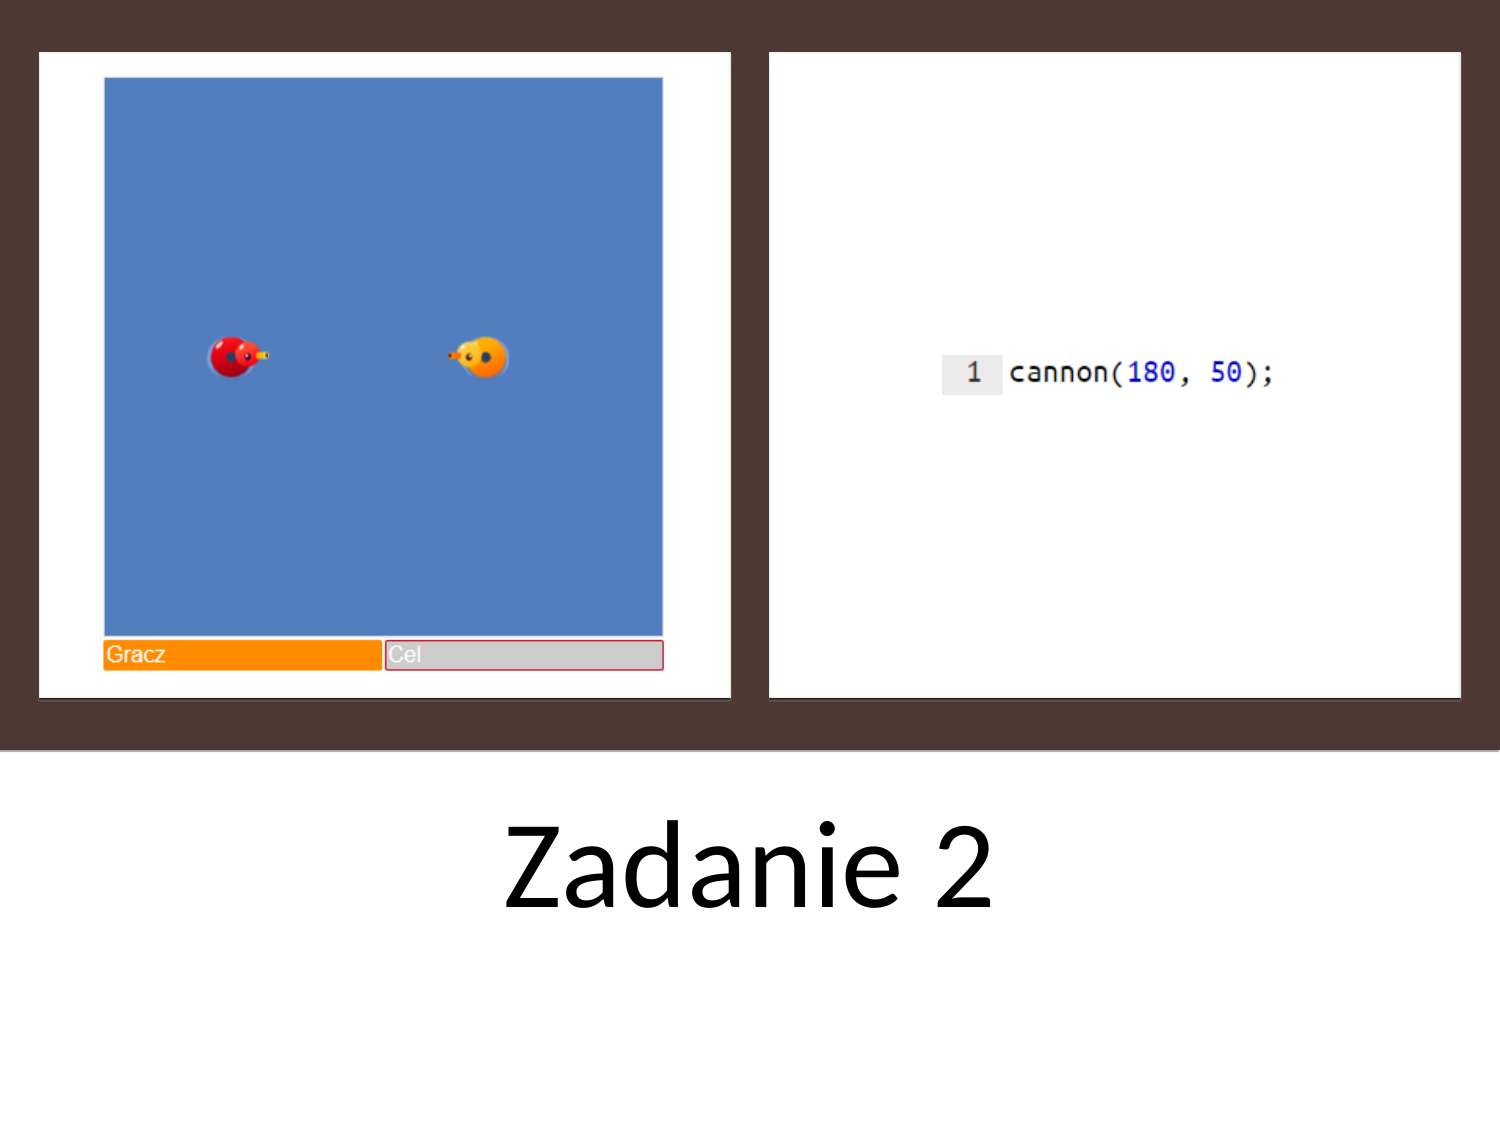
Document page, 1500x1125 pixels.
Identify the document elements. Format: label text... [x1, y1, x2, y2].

picture [942, 355, 1288, 395]
text_box [0, 0, 1500, 750]
picture [98, 68, 671, 682]
title Zadanie 2 [187, 761, 1313, 942]
